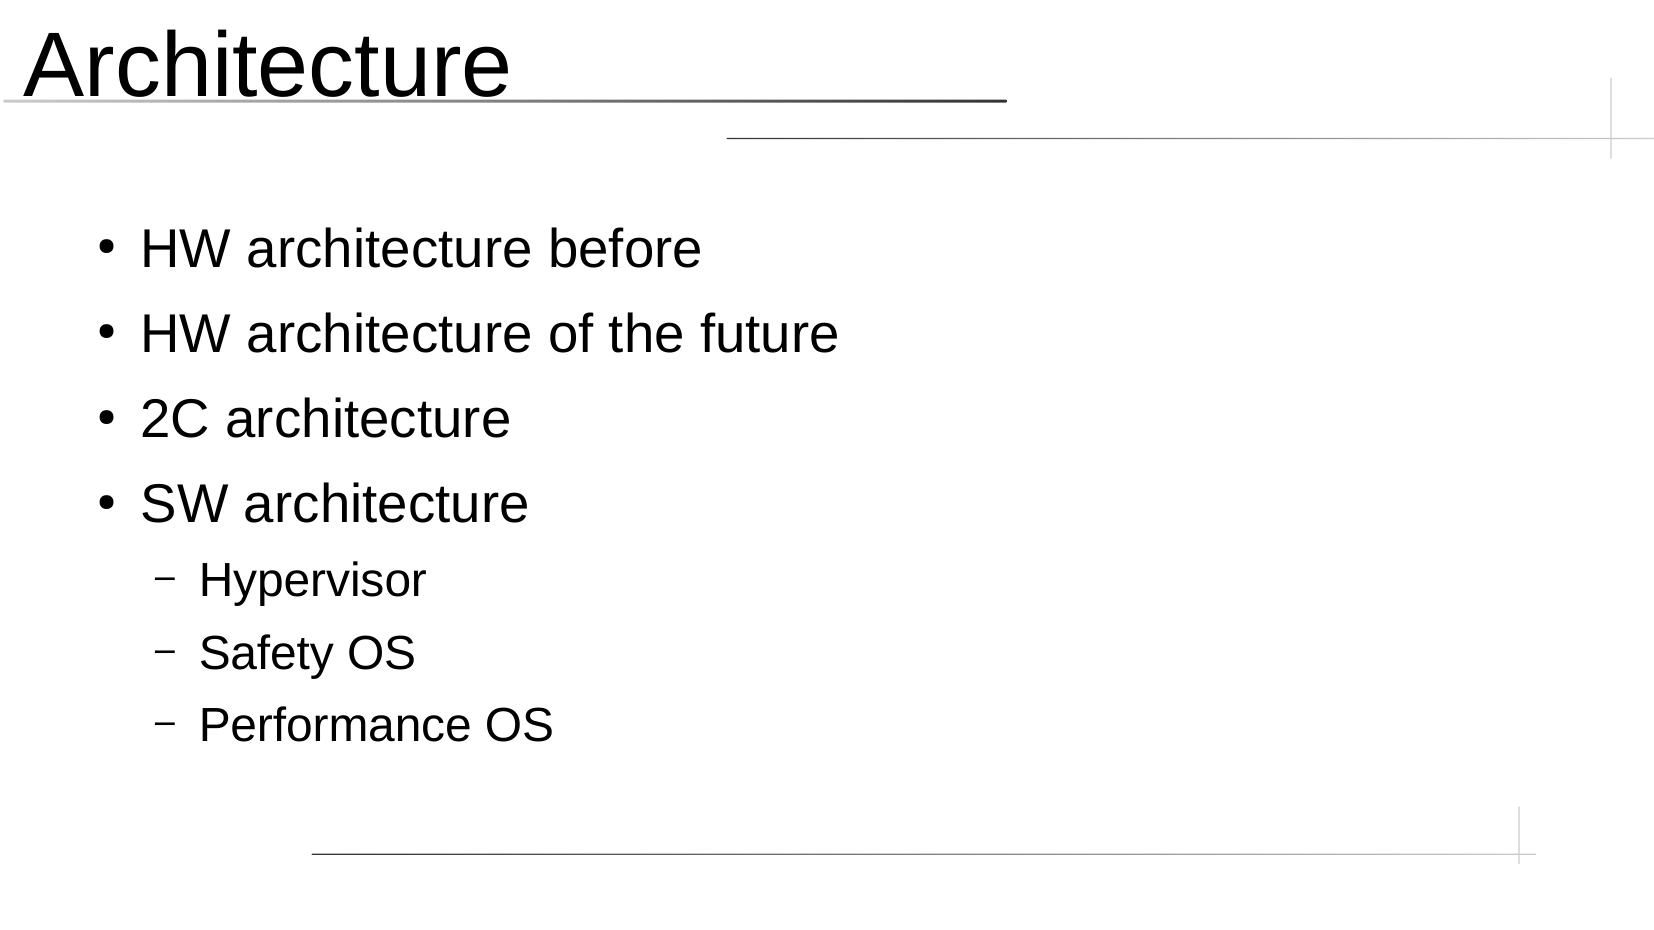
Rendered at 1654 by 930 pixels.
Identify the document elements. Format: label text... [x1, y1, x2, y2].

list HW architecture before HW architecture of the future 2C architecture SW architecture Hypervisor Safety OS Performance OS [82, 217, 1571, 757]
title Architecture [23, 11, 1588, 119]
